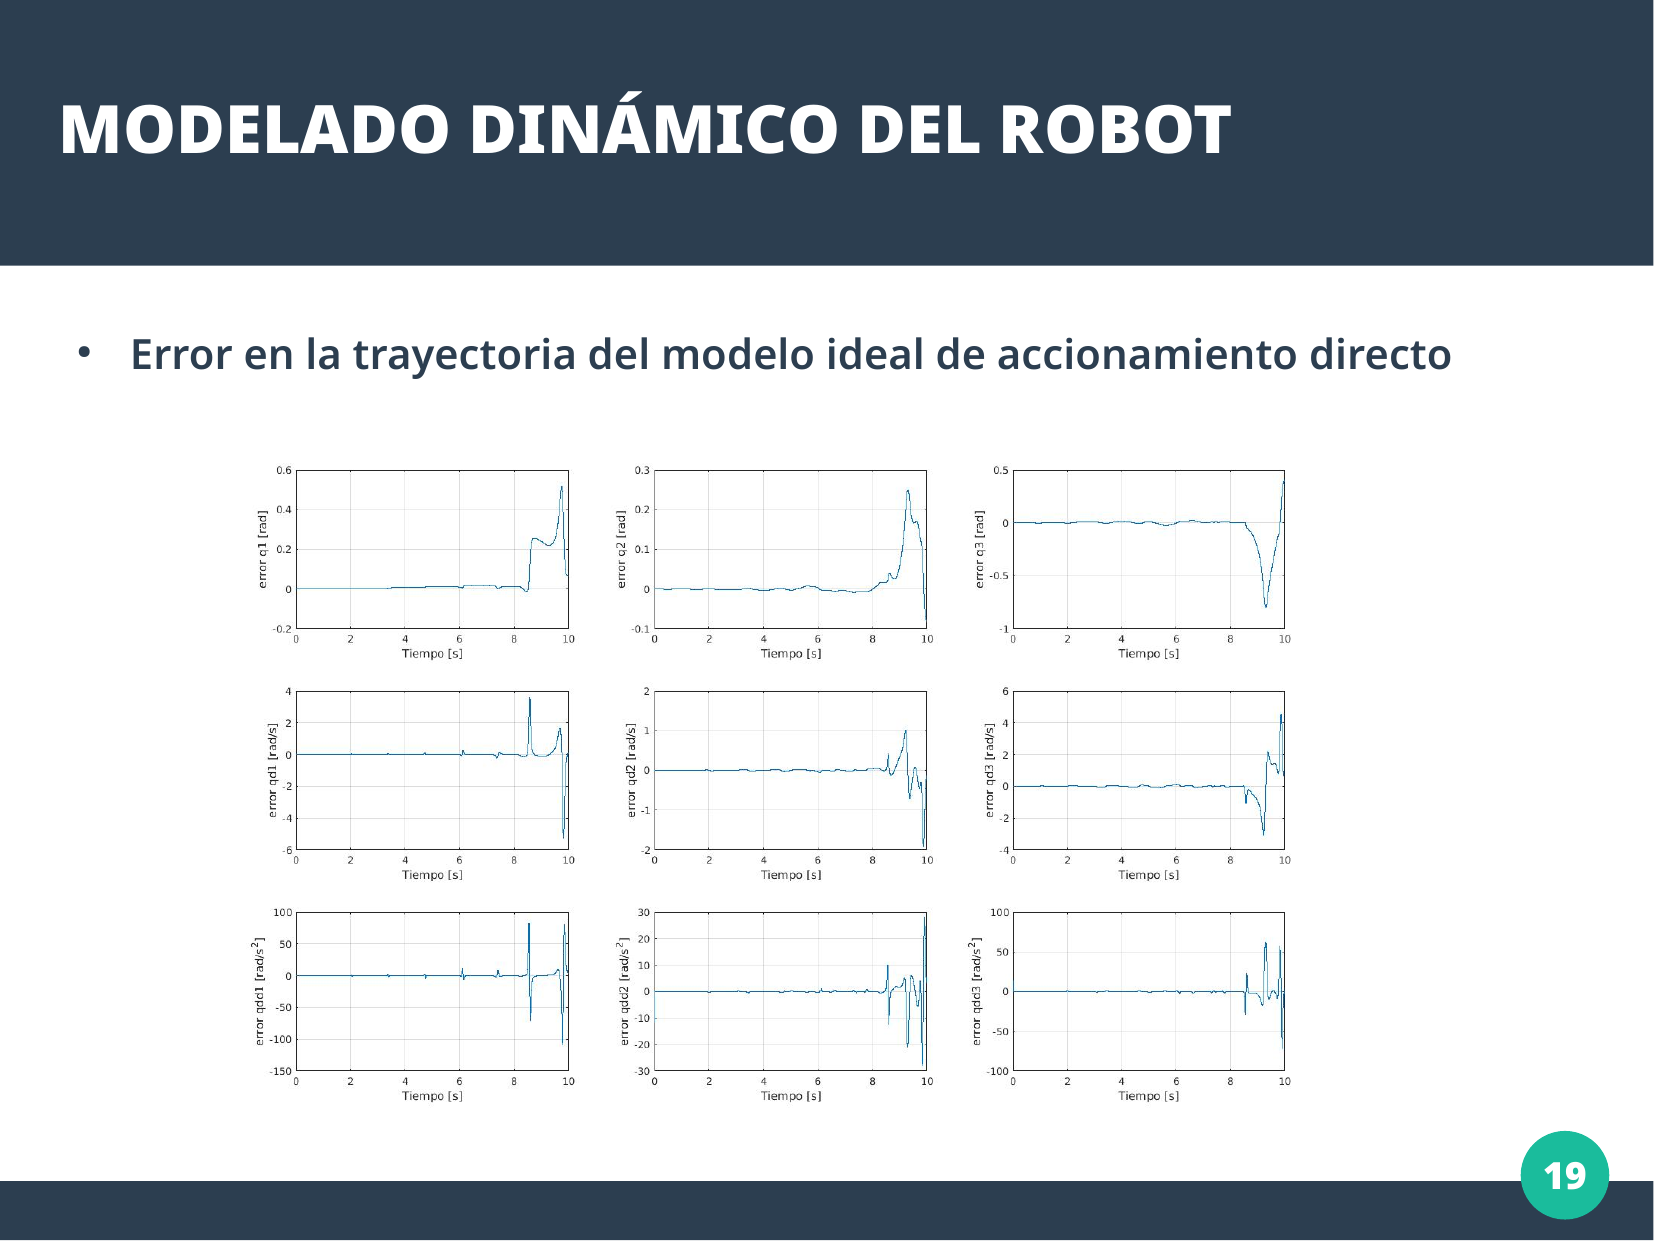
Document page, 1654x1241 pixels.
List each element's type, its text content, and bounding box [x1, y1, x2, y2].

list Error en la trayectoria del modelo ideal de accionamiento directo [59, 324, 1595, 1152]
picture [130, 414, 1406, 1152]
title MODELADO DINÁMICO DEL ROBOT [59, 49, 1595, 207]
